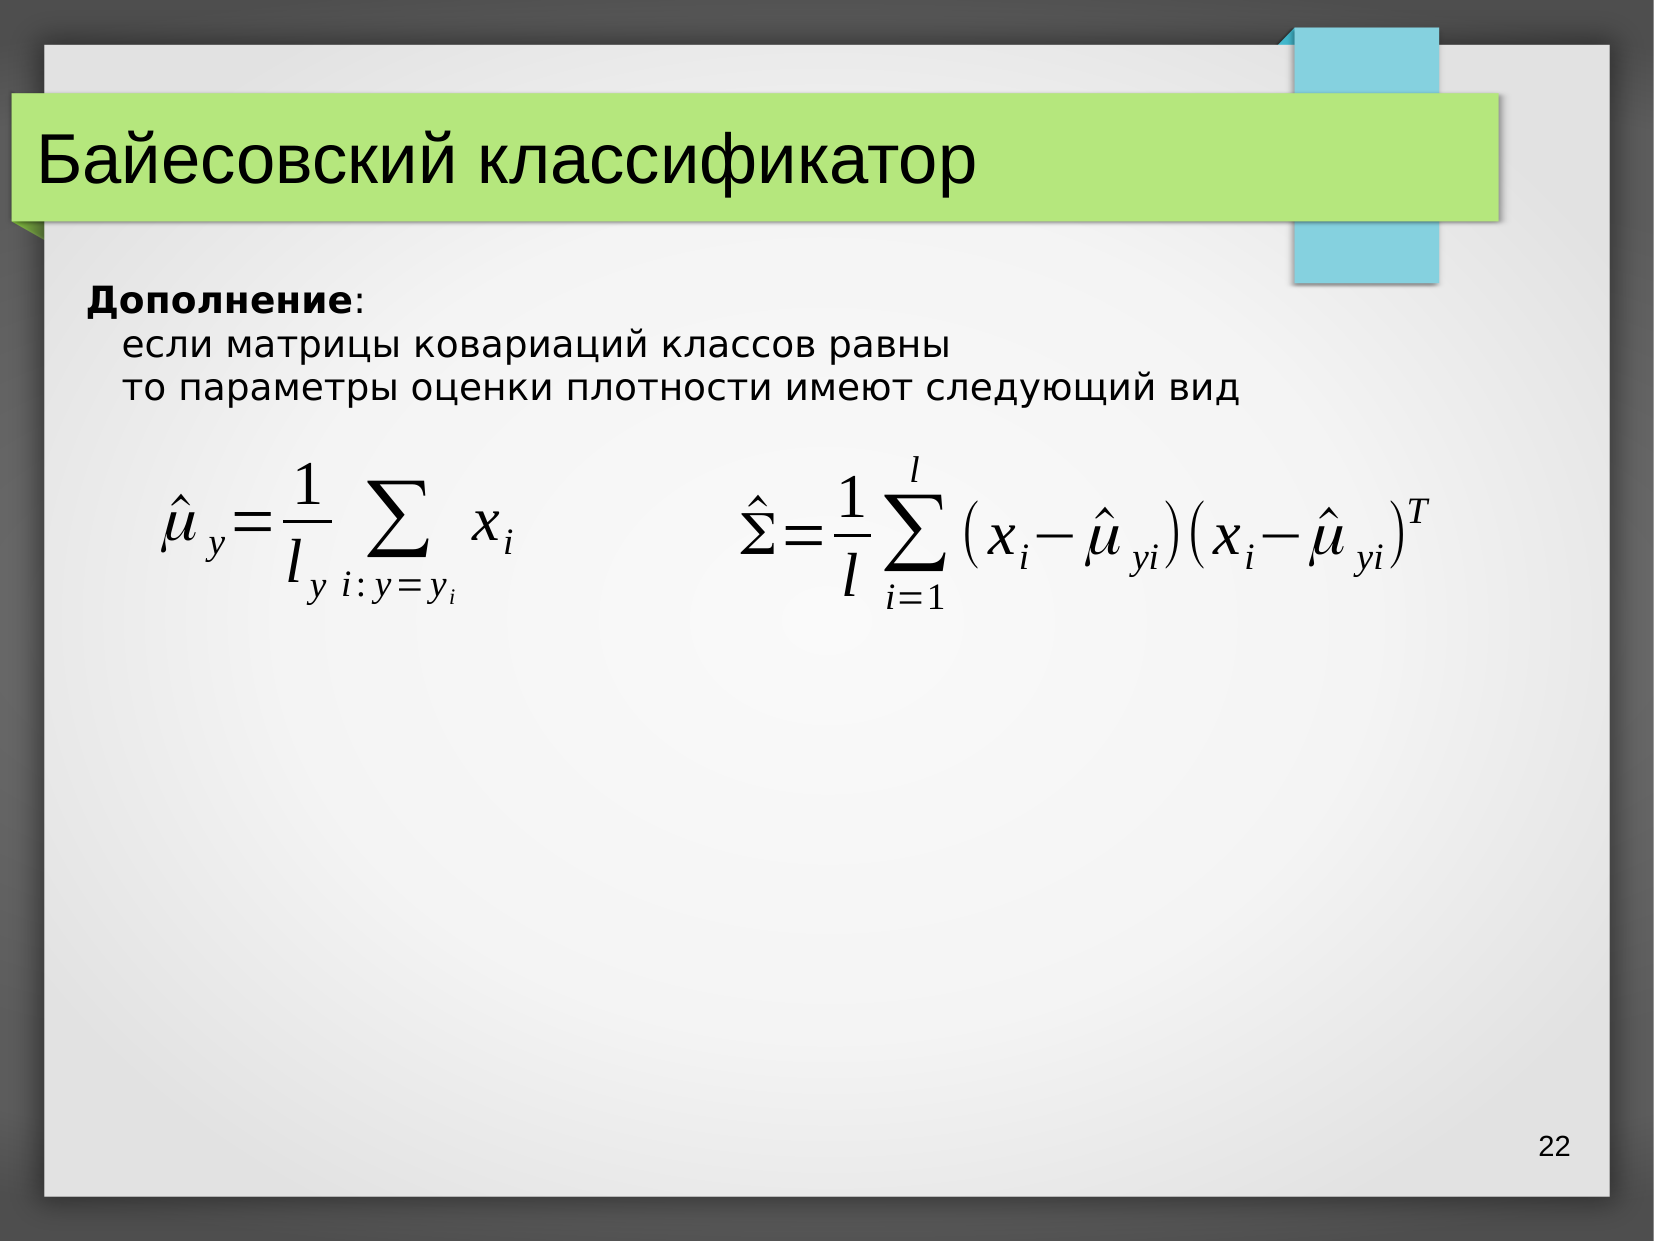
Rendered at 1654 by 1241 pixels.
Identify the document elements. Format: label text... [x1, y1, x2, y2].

picture [0, 0, 1654, 1241]
title Байесовский классификатор [35, 118, 1489, 200]
chart [732, 448, 1438, 618]
text_box Дополнение: если матрицы ковариаций классов равны то параметры оценки плотности имеют следующий вид [70, 271, 1548, 423]
chart [153, 448, 520, 609]
